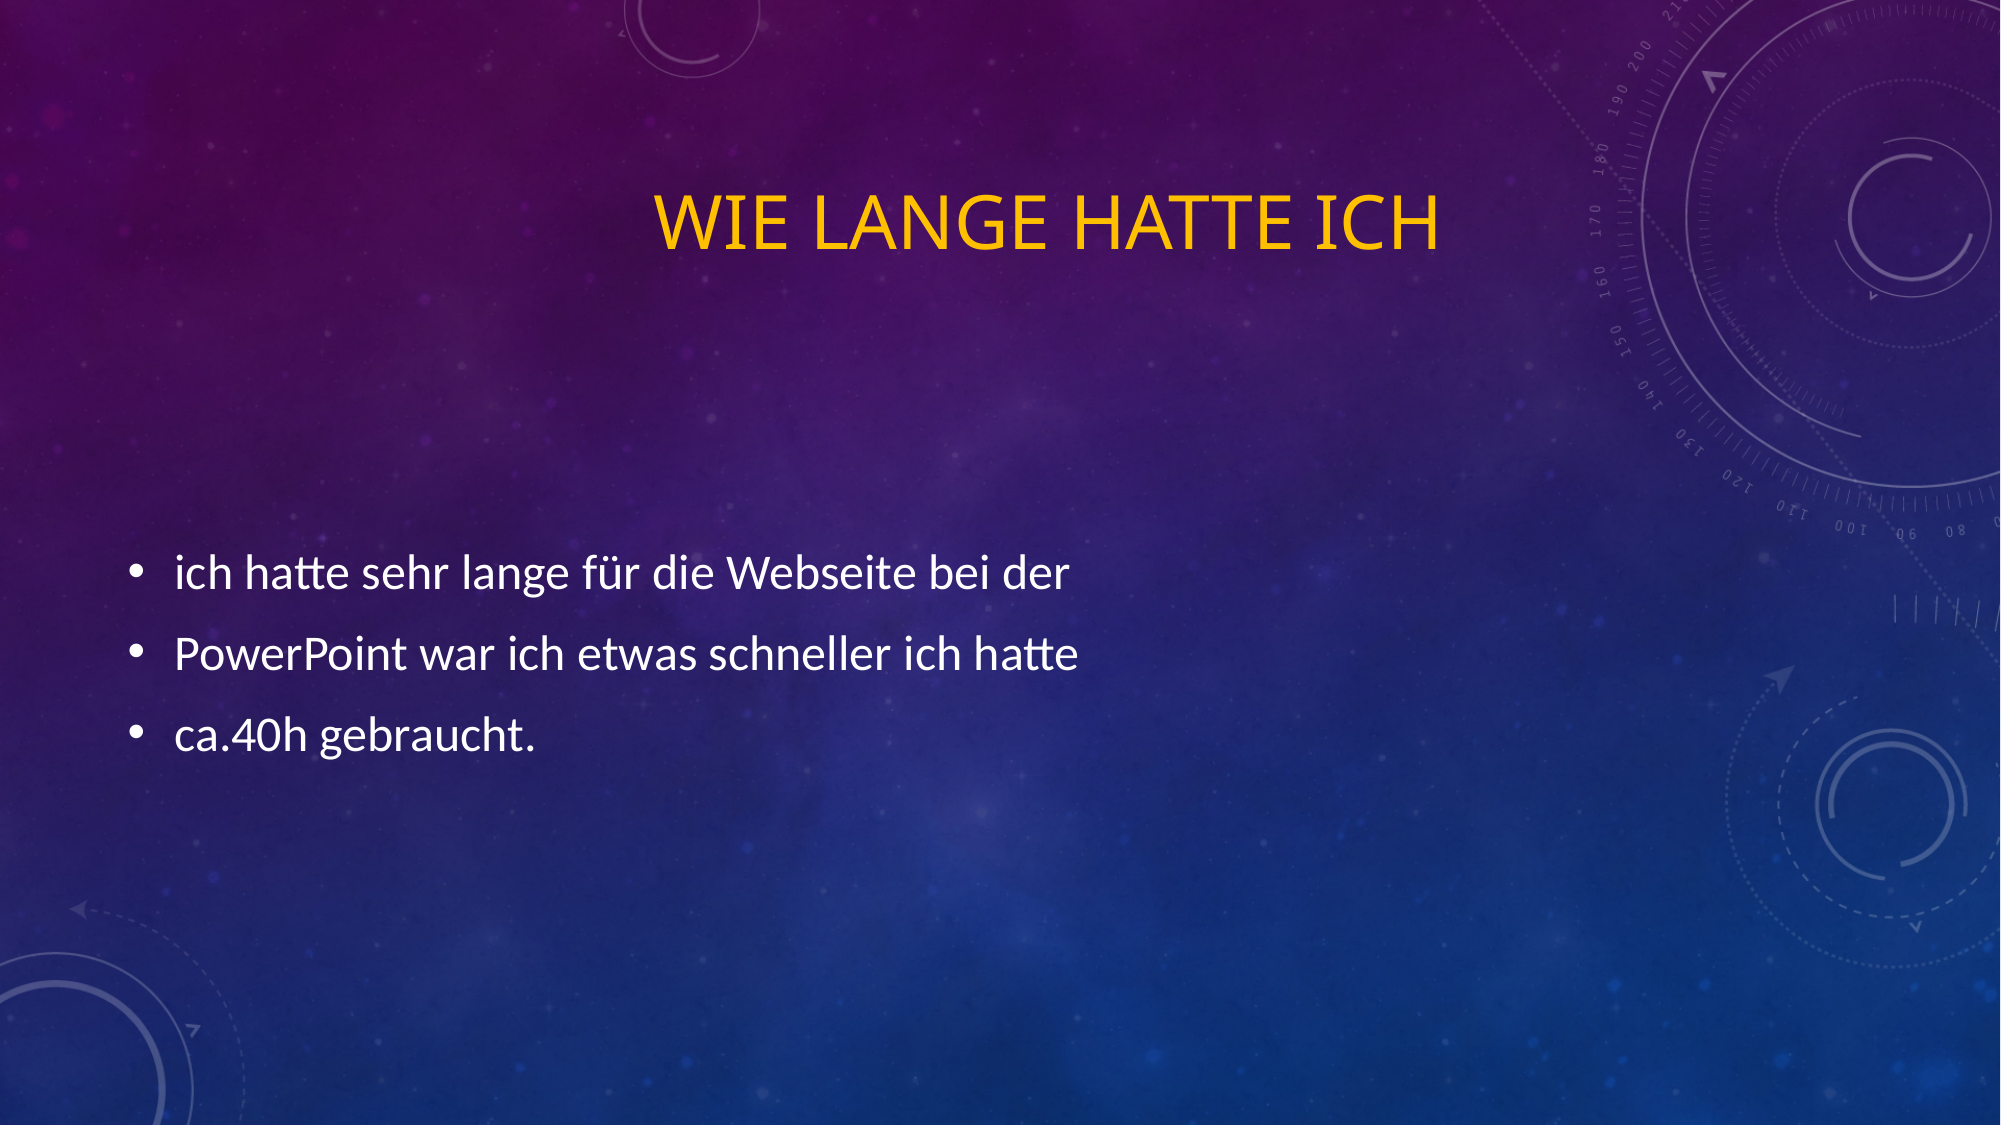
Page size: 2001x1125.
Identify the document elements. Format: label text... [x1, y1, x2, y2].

title Wie lange hatte ich [112, 99, 1775, 339]
list ich hatte sehr lange für die Webseite bei der PowerPoint war ich etwas schneller ich hatte ca.40h gebraucht. [112, 351, 1775, 950]
